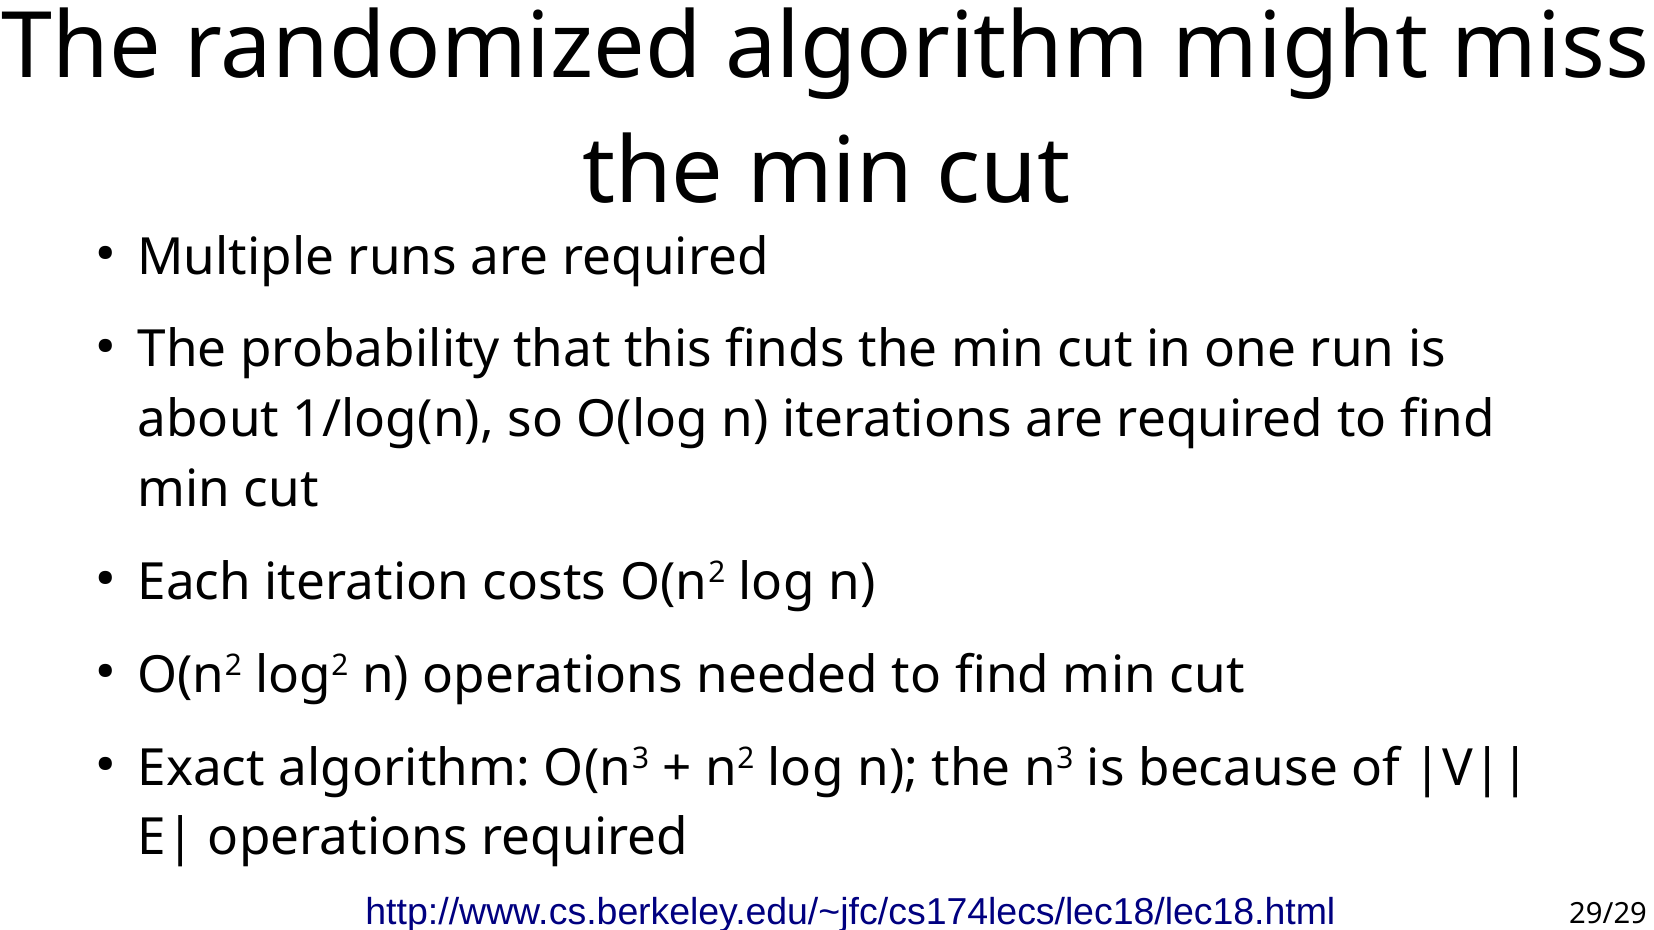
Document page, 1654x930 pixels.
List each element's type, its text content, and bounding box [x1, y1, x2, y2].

list Multiple runs are required The probability that this finds the min cut in one run is about 1/log(n), so O(log n) iterations are required to find min cut Each iteration costs O(n2 log n) O(n2 log2 n) operations needed to find min cut Exact algorithm: O(n3 + n2 log n); the n3 is because of |V||E| operations required [82, 219, 1571, 871]
title The randomized algorithm might miss the min cut [0, 0, 1653, 210]
text_box http://www.cs.berkeley.edu/~jfc/cs174lecs/lec18/lec18.html [350, 883, 1411, 930]
